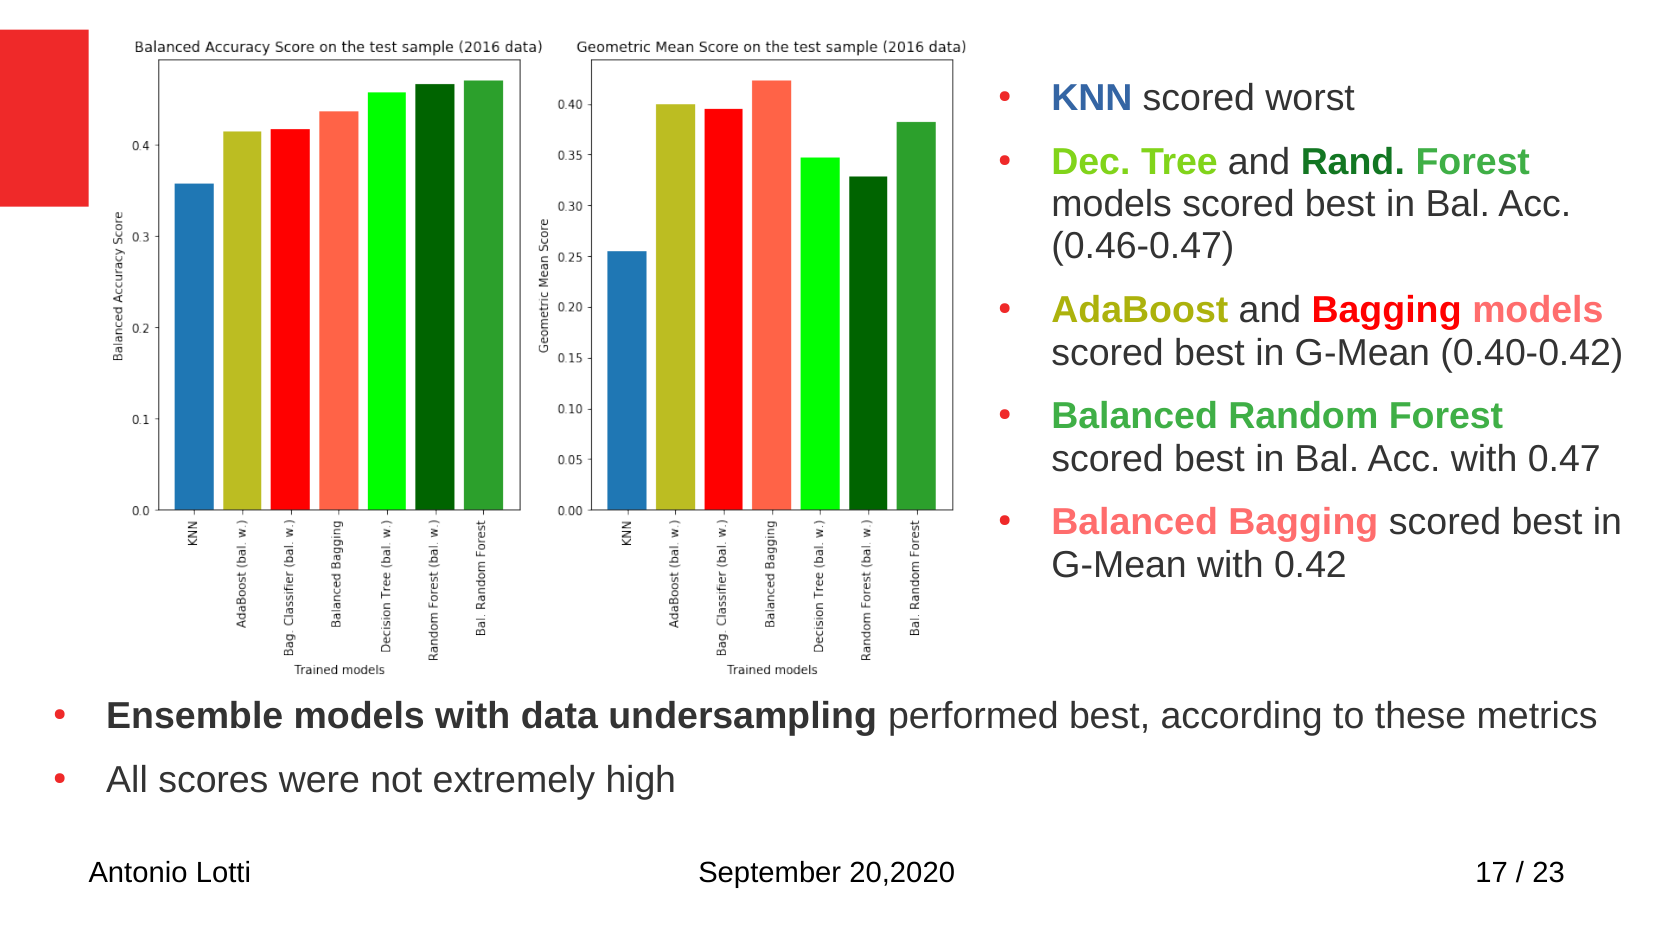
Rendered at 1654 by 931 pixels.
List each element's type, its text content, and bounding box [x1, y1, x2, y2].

list Ensemble models with data undersampling performed best, according to these metrics All scores were not extremely high [35, 694, 1630, 851]
list KNN scored worst Dec. Tree and Rand. Forest models scored best in Bal. Acc. (0.46-0.47) AdaBoost and Bagging models scored best in G-Mean (0.40-0.42) Balanced Random Forest scored best in Bal. Acc. with 0.47 Balanced Bagging scored best in G-Mean with 0.42 [980, 76, 1625, 617]
picture [106, 32, 975, 686]
